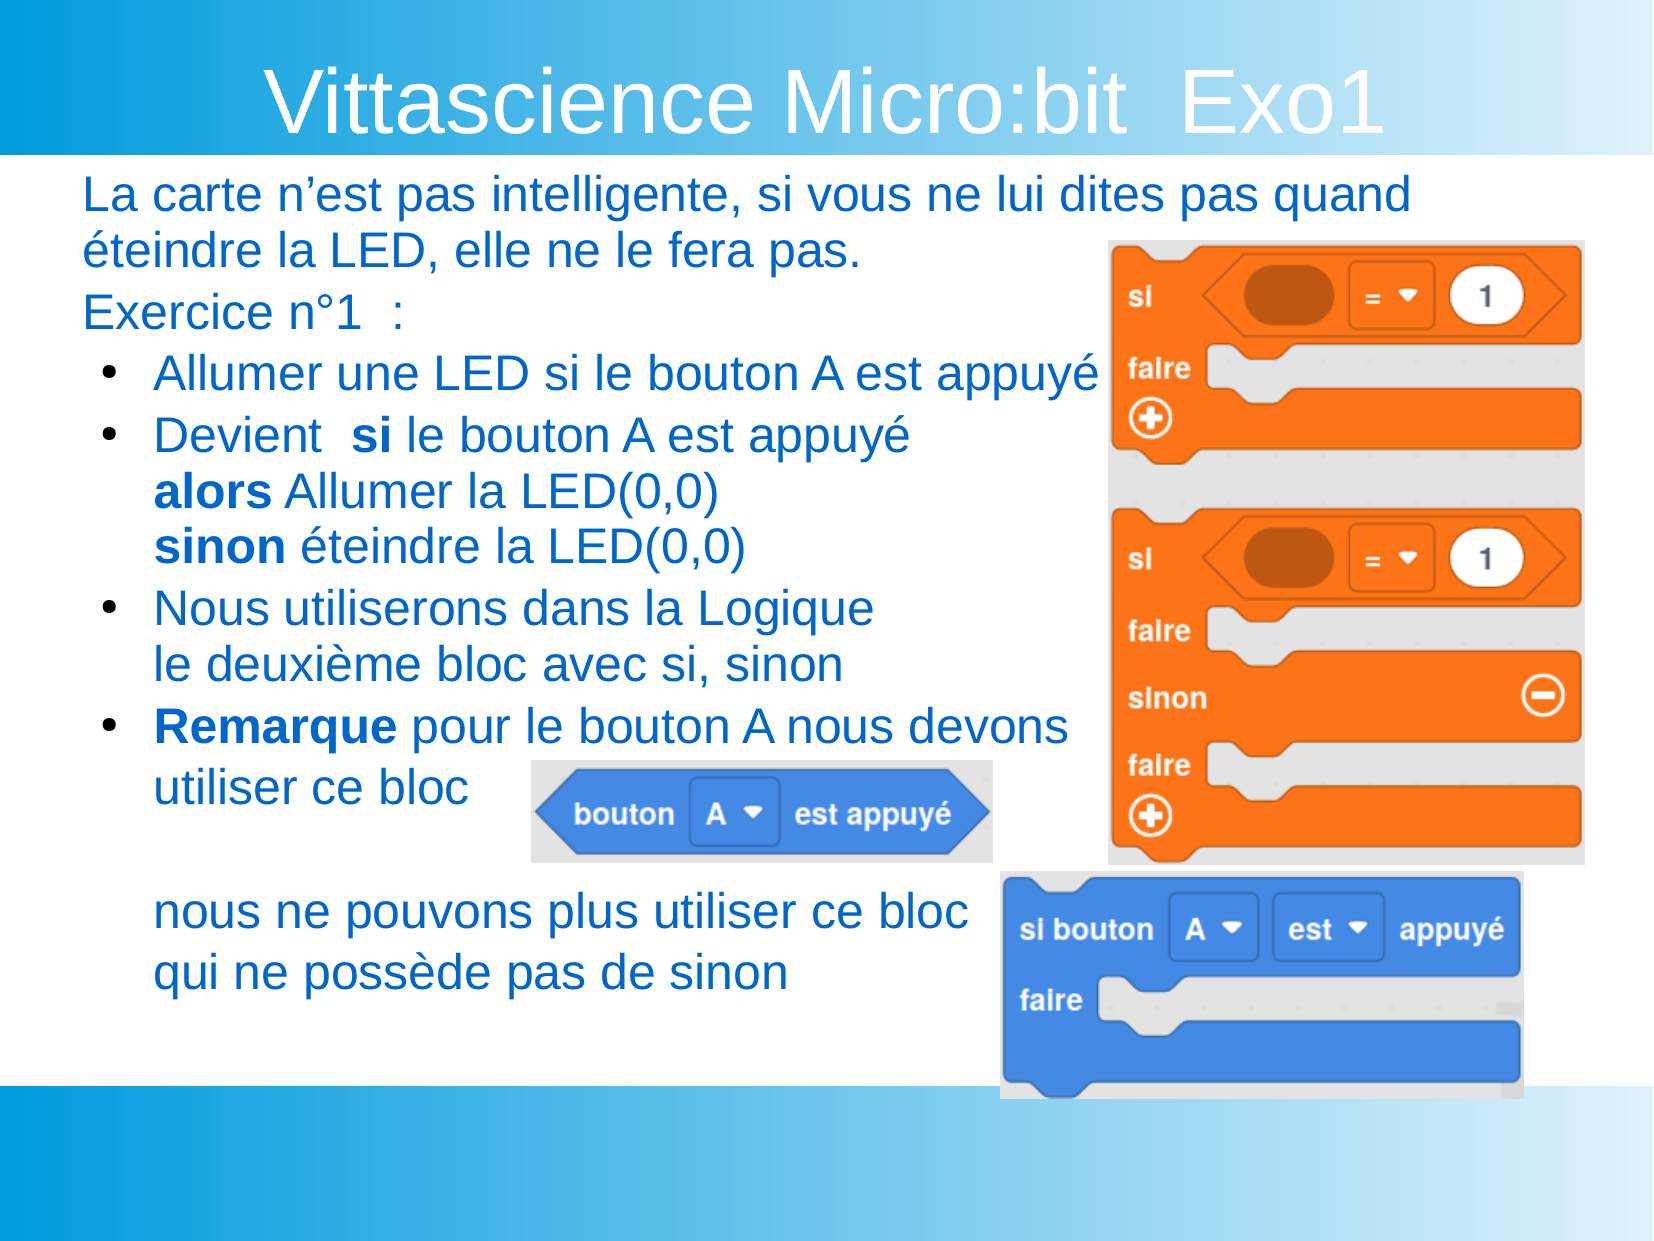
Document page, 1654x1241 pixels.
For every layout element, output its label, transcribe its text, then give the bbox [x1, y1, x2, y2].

picture [531, 760, 993, 863]
title Vittascience Micro:bit Exo1 [82, 49, 1571, 155]
picture [1000, 871, 1524, 1099]
picture [1108, 240, 1585, 865]
list La carte n’est pas intelligente, si vous ne lui dites pas quand éteindre la LED, elle ne le fera pas. Exercice n°1 : Allumer une LED si le bouton A est appuyé Devient si le bouton A est appuyé alors Allumer la LED(0,0) sinon éteindre la LED(0,0) Nous utiliserons dans la Logique le deuxième bloc avec si, sinon Remarque pour le bouton A nous devons utiliser ce bloc nous ne pouvons plus utiliser ce bloc qui ne possède pas de sinon [82, 166, 1571, 886]
